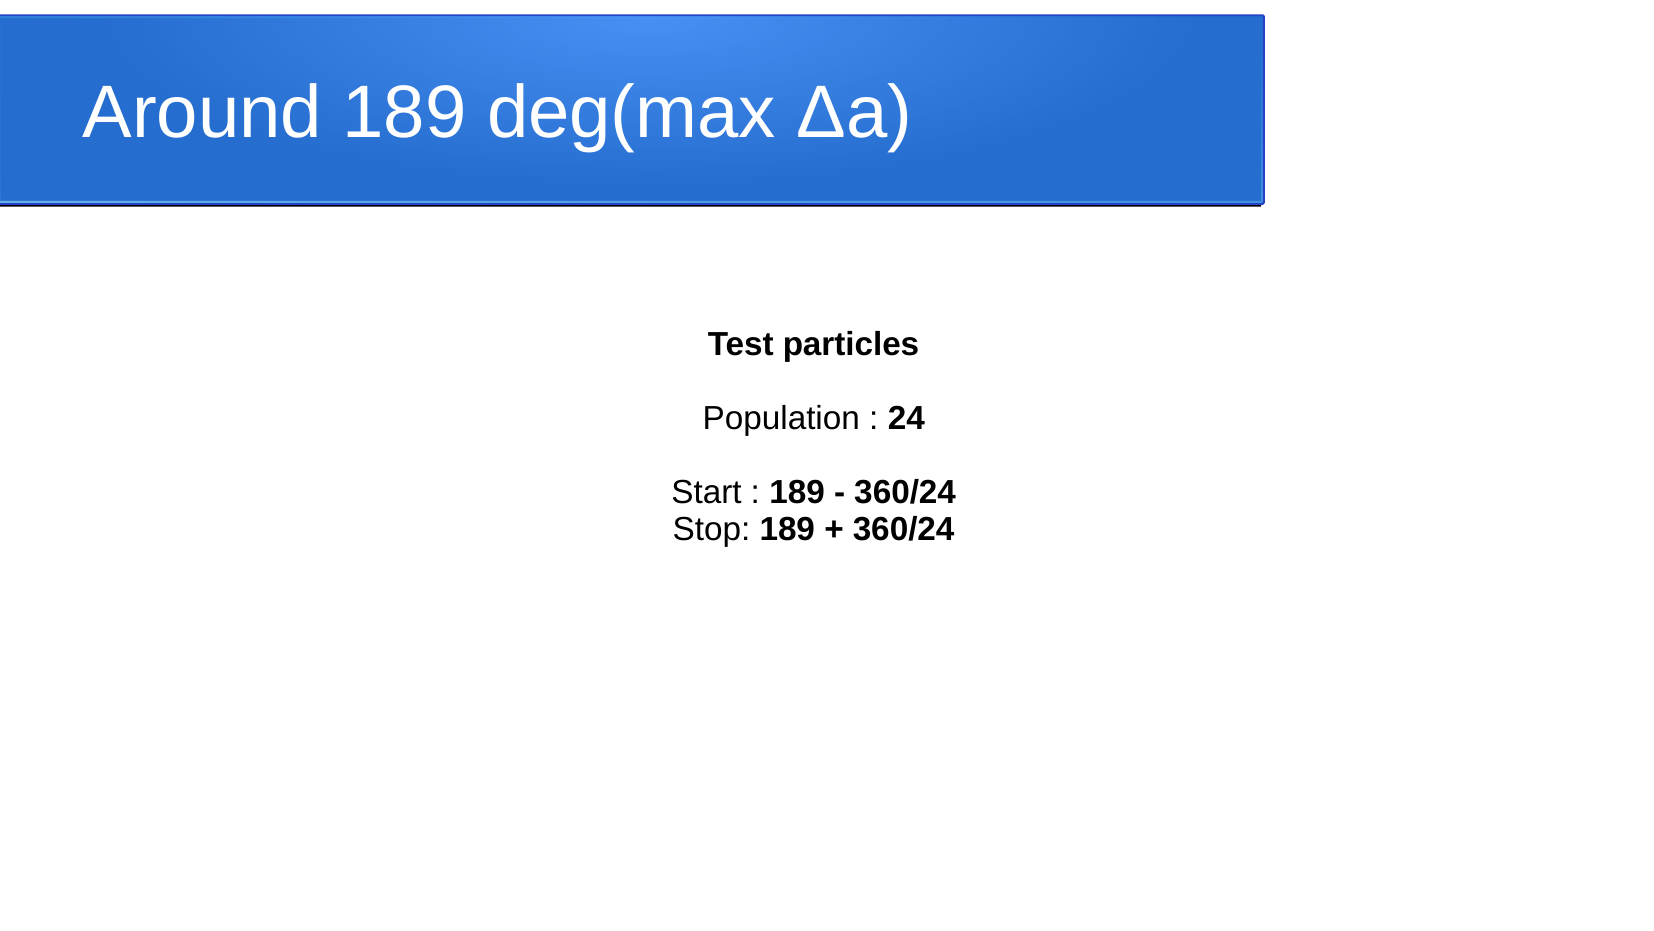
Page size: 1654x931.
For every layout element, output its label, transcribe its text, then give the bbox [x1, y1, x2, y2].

title Around 189 deg(max Δa) [82, 35, 1235, 189]
subtitle Test particles Population : 24 Start : 189 - 360/24 Stop: 189 + 360/24 [67, 288, 1561, 882]
